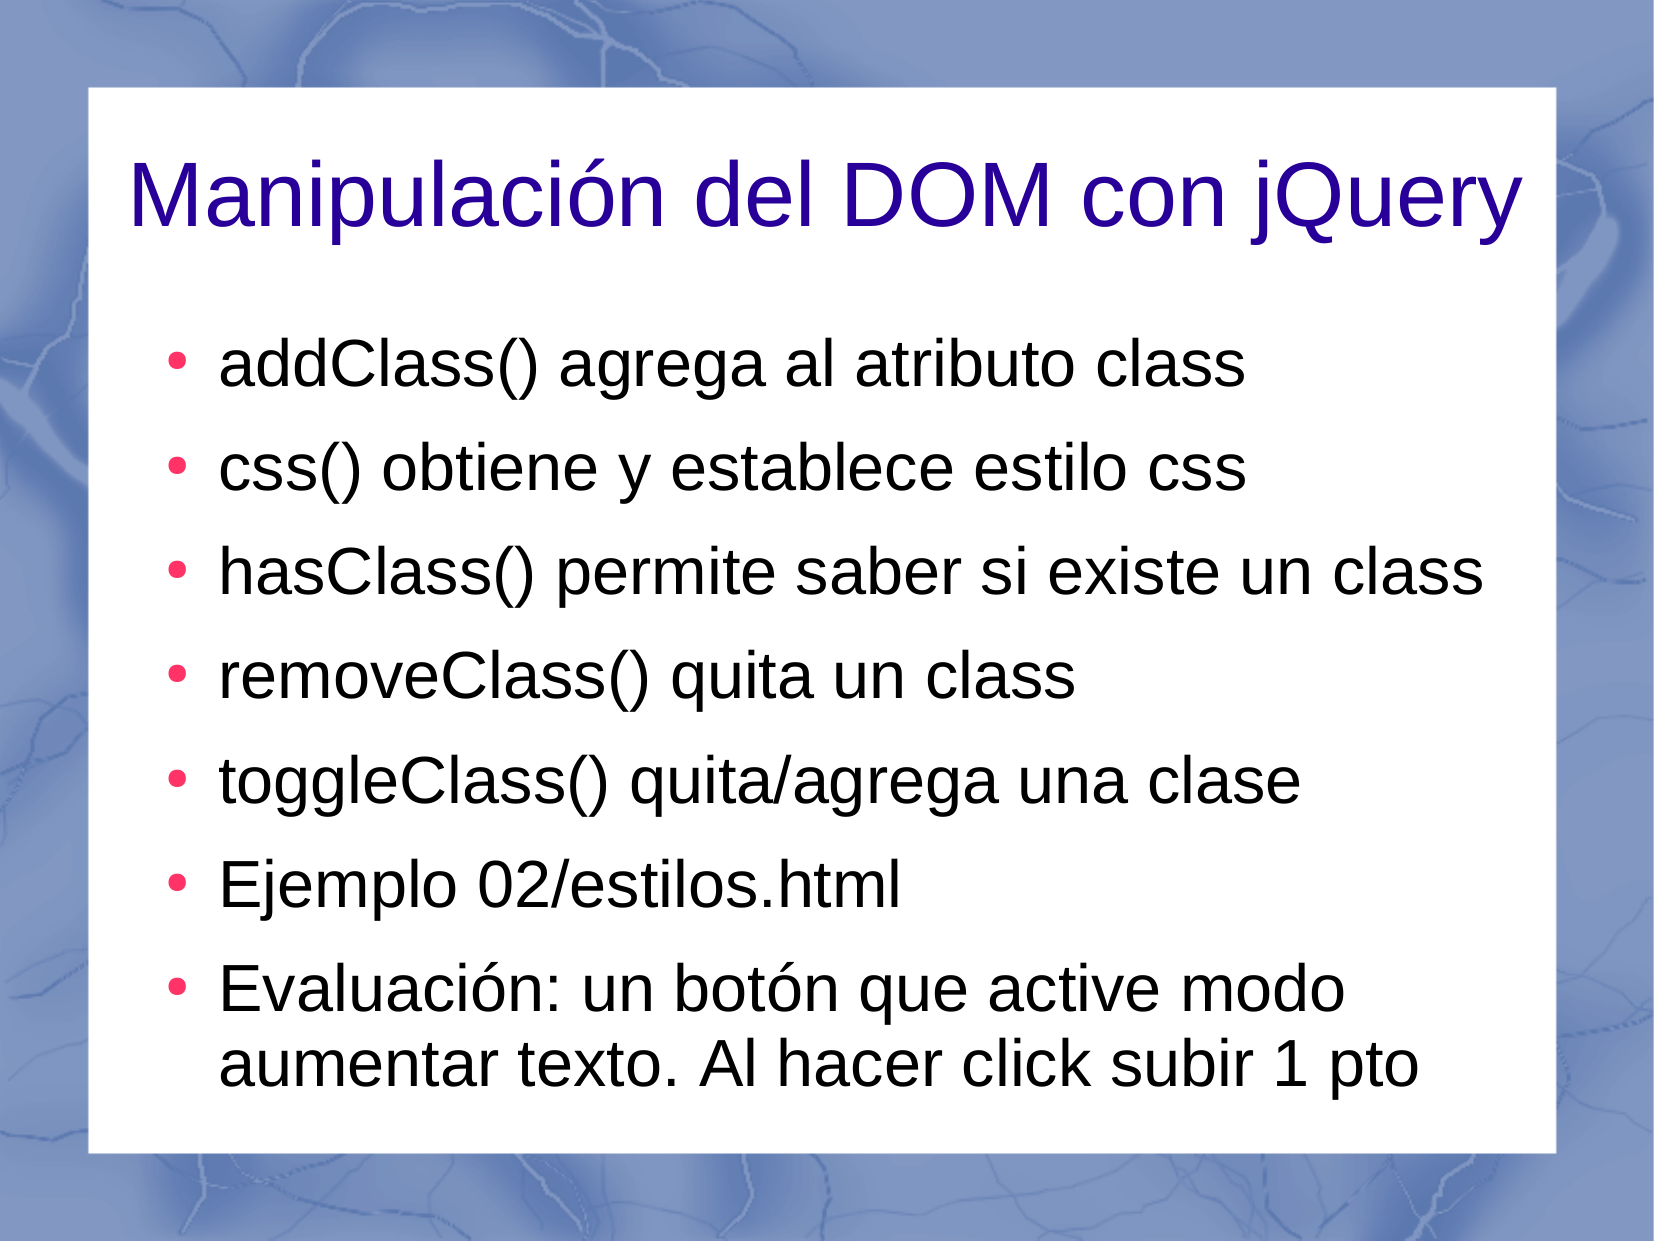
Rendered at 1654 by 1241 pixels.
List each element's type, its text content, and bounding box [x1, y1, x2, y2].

list addClass() agrega al atributo class css() obtiene y establece estilo css hasClass() permite saber si existe un class removeClass() quita un class toggleClass() quita/agrega una clase Ejemplo 02/estilos.html Evaluación: un botón que active modo aumentar texto. Al hacer click subir 1 pto [147, 325, 1506, 1145]
picture [0, 0, 1654, 1241]
title Manipulación del DOM con jQuery [118, 90, 1536, 298]
